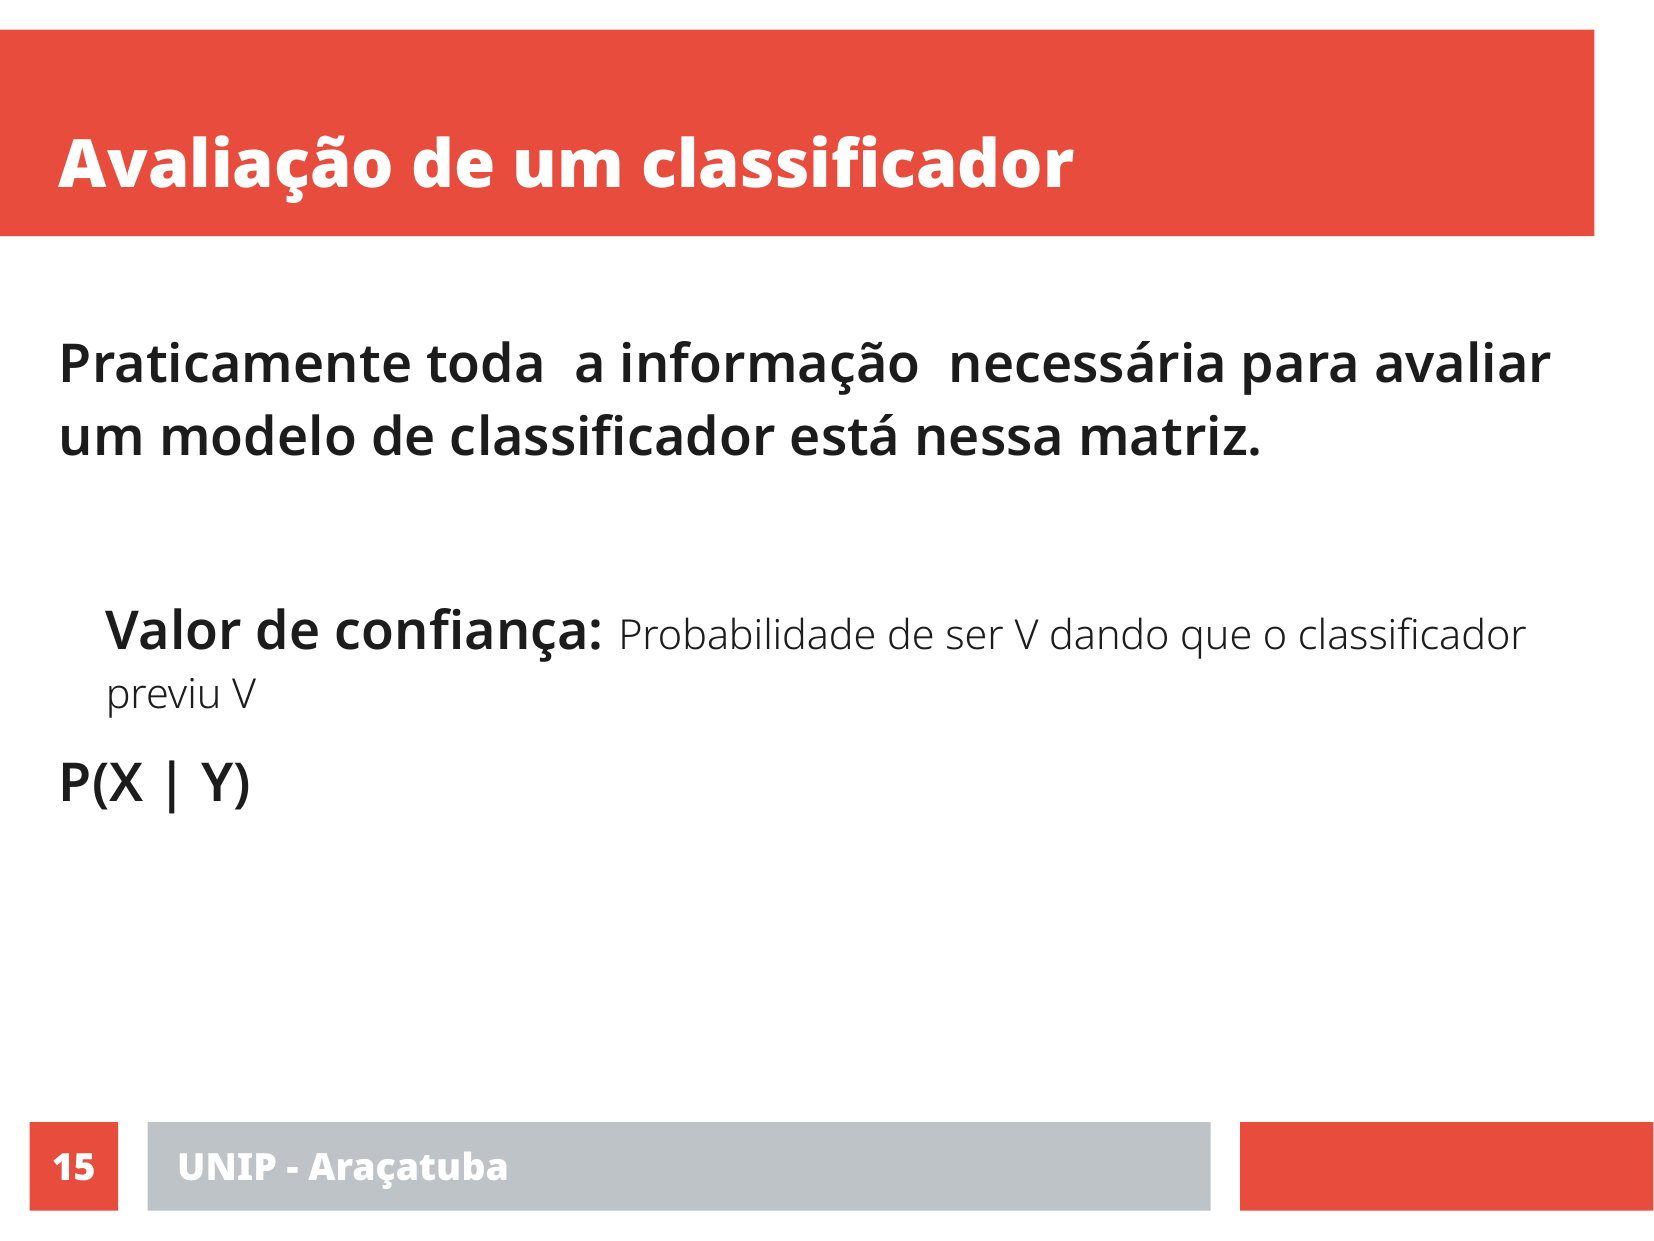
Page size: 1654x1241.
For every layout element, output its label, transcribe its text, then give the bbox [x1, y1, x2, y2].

title Avaliação de um classificador [59, 59, 1595, 207]
list Praticamente toda a informação necessária para avaliar um modelo de classificador está nessa matriz. Valor de confiança: Probabilidade de ser V dando que o classificador previu V P(X | Y) [59, 324, 1565, 1093]
